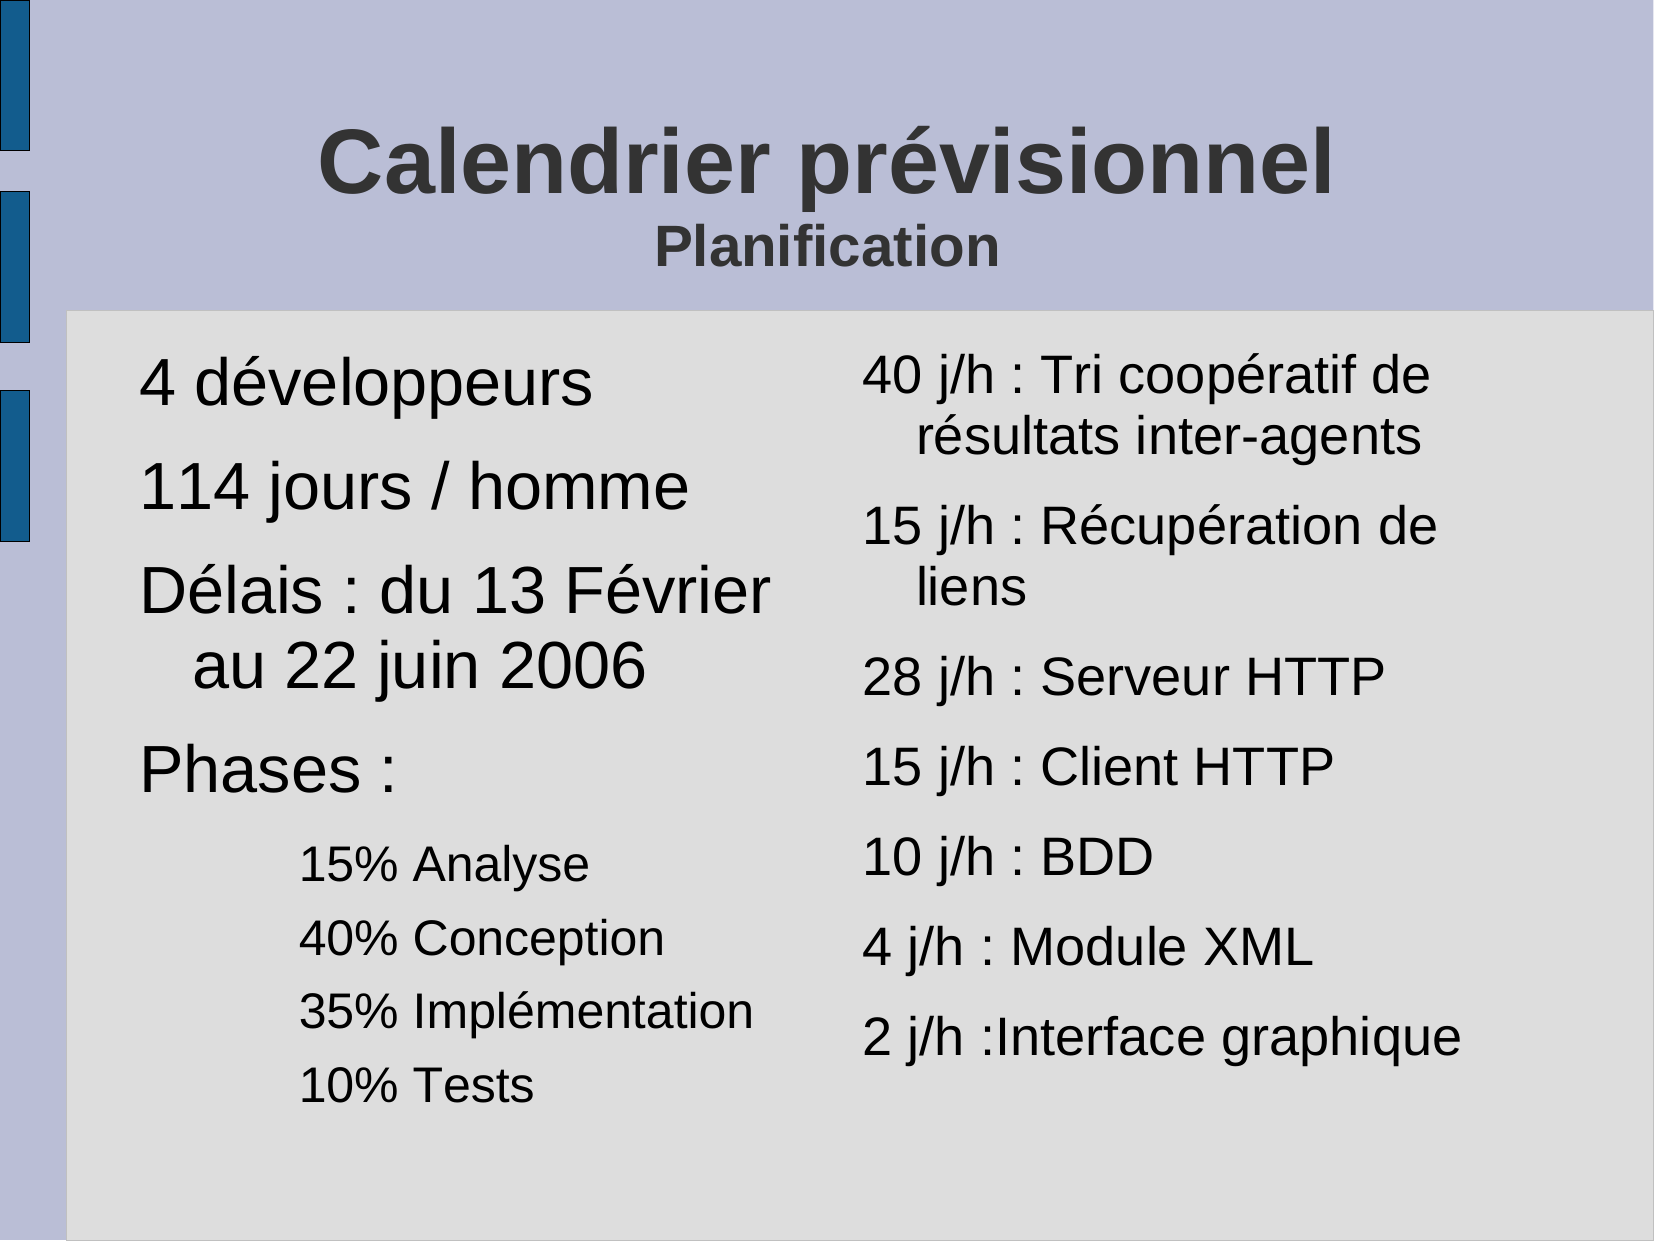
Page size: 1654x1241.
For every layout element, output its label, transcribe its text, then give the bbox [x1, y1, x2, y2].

list 40 j/h : Tri coopératif de résultats inter-agents 15 j/h : Récupération de liens 28 j/h : Serveur HTTP 15 j/h : Client HTTP 10 j/h : BDD 4 j/h : Module XML 2 j/h :Interface graphique [845, 344, 1535, 1127]
list 4 développeurs 114 jours / homme Délais : du 13 Février au 22 juin 2006 Phases : 15% Analyse 40% Conception 35% Implémentation 10% Tests [121, 344, 811, 1188]
title Calendrier prévisionnel Planification [121, 91, 1534, 299]
